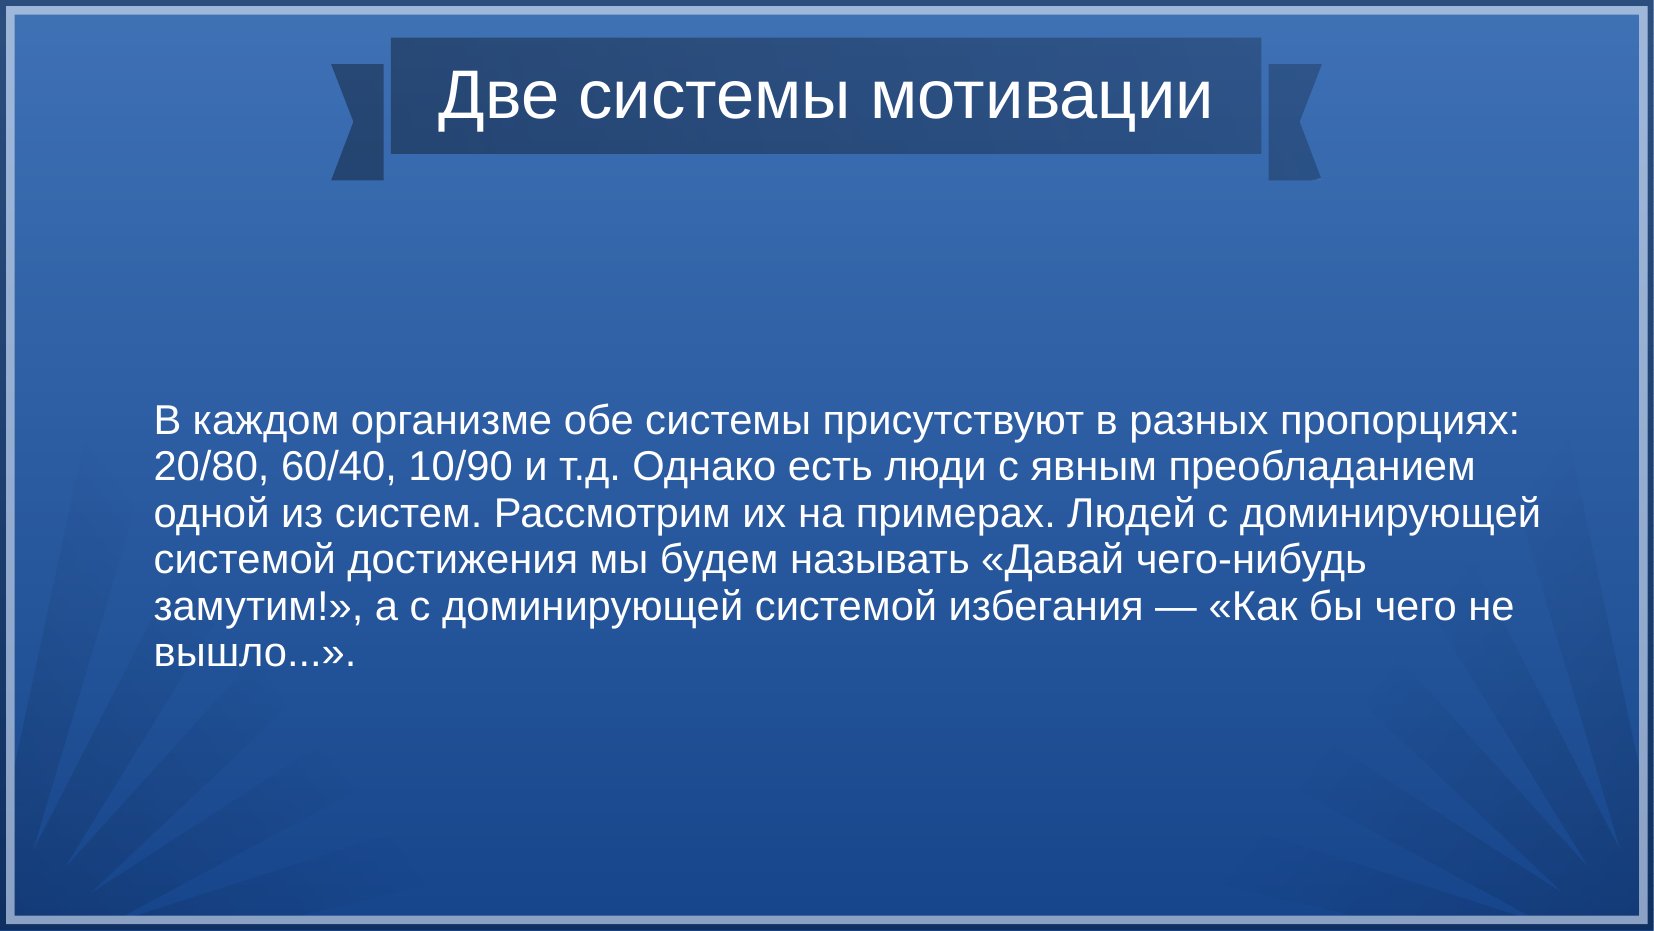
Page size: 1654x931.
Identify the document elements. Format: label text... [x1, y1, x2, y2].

title Две системы мотивации [389, 35, 1264, 154]
list В каждом организме обе системы присутствуют в разных пропорциях: 20/80, 60/40, 10/90 и т.д. Однако есть люди с явным преобладанием одной из систем. Рассмотрим их на примерах. Людей с доминирующей системой достижения мы будем называть «Давай чего-нибудь замутим!», а с доминирующей системой избегания — «Как бы чего не вышло...». [82, 224, 1571, 848]
